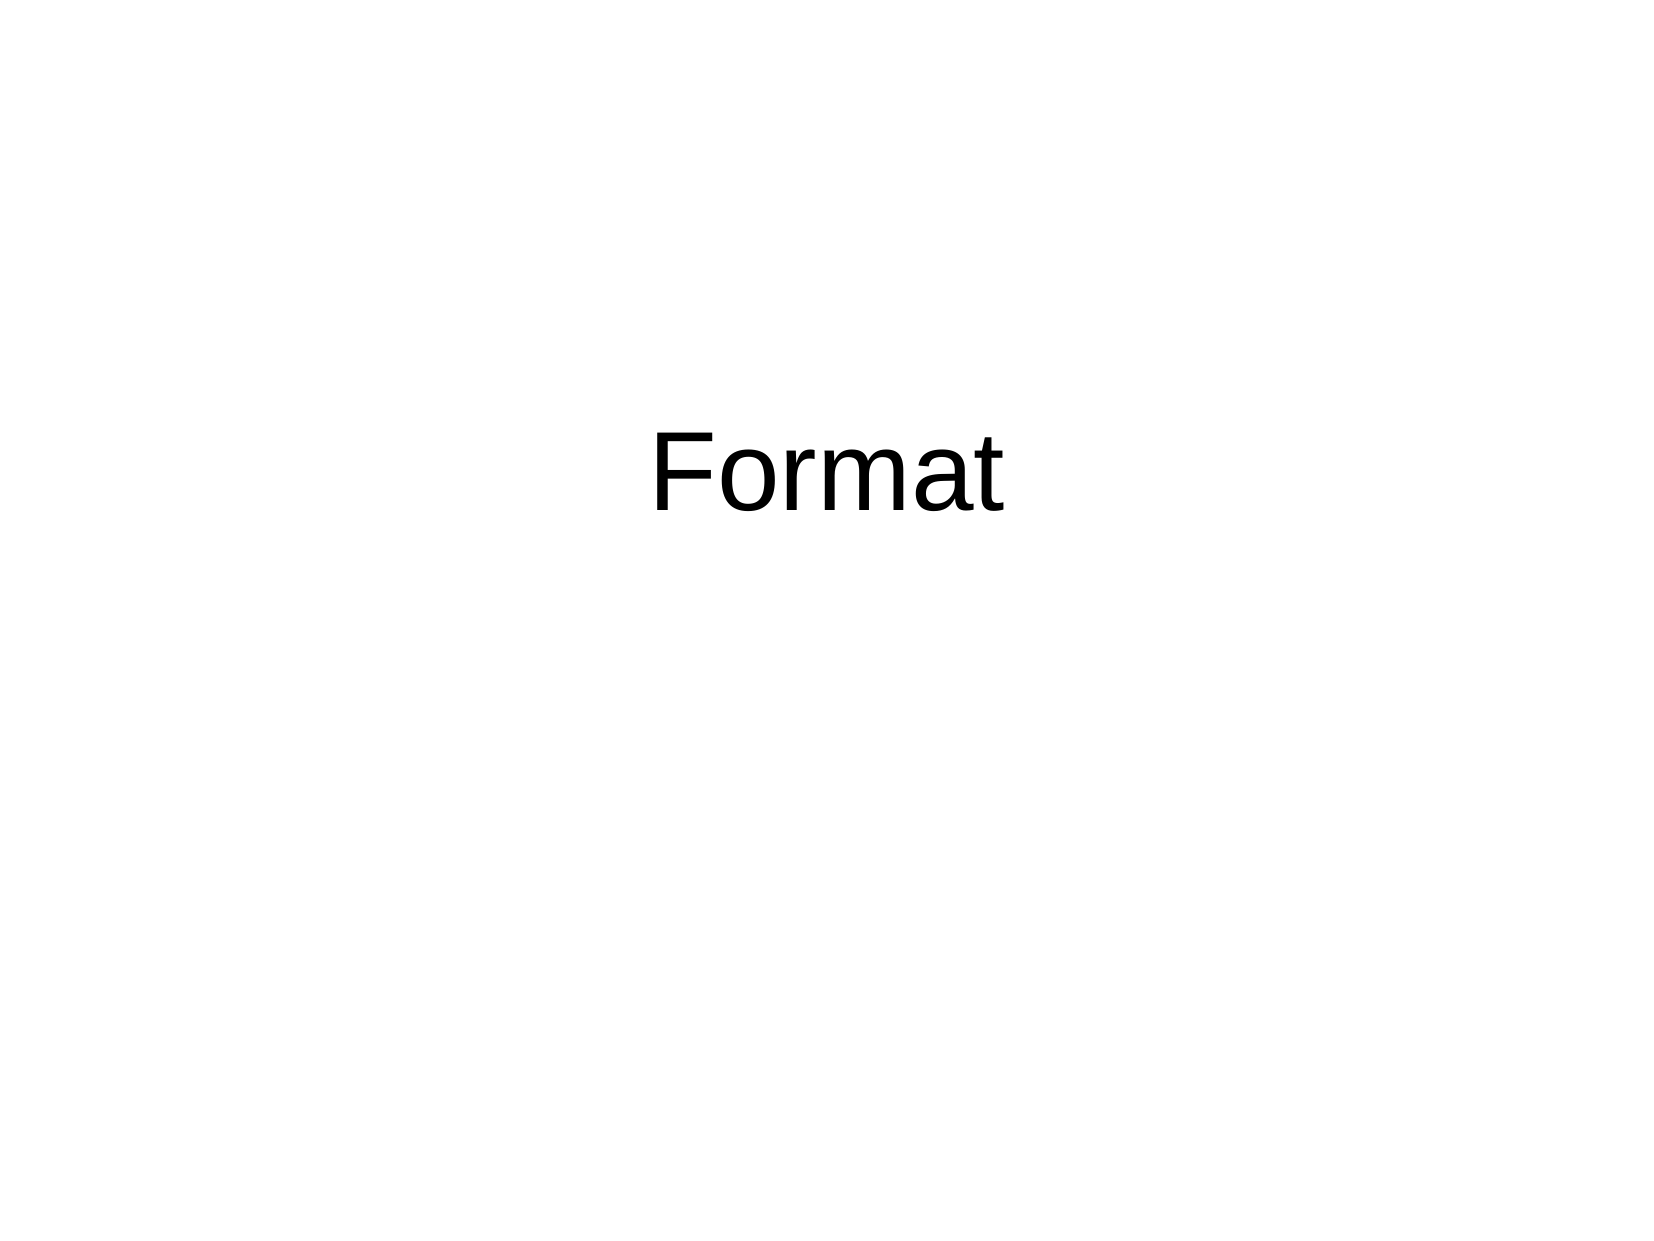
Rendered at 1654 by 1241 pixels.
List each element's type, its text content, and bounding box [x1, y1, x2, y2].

text_box Format [301, 401, 1353, 542]
